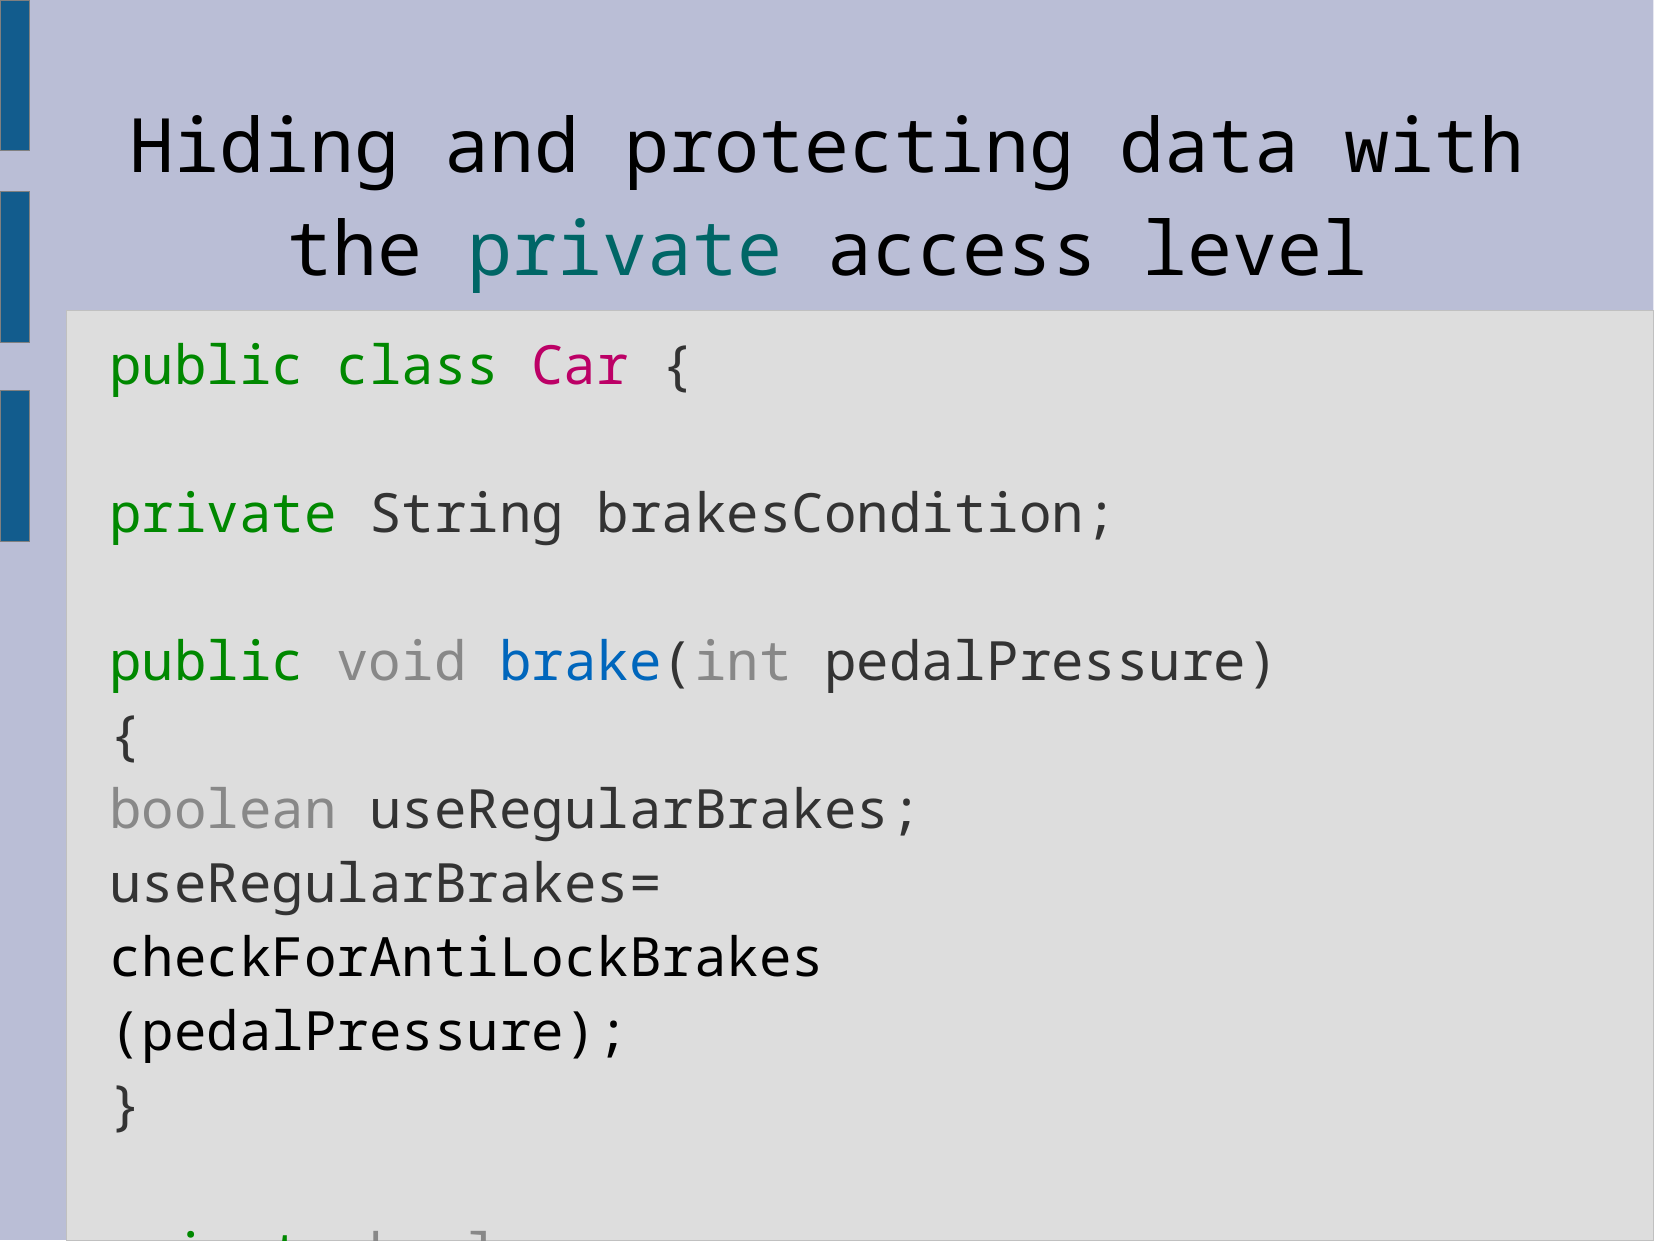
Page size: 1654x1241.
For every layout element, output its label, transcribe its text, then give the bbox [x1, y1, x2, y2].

text_box public class Car { private String brakesCondition; public void brake(int pedalPressure){ boolean useRegularBrakes; useRegularBrakes= checkForAntiLockBrakes (pedalPressure); } private boolean checkForAntiLockBrakes(int pressure){ } } [94, 318, 1323, 1241]
title Hiding and protecting data with the private access level [121, 91, 1534, 299]
